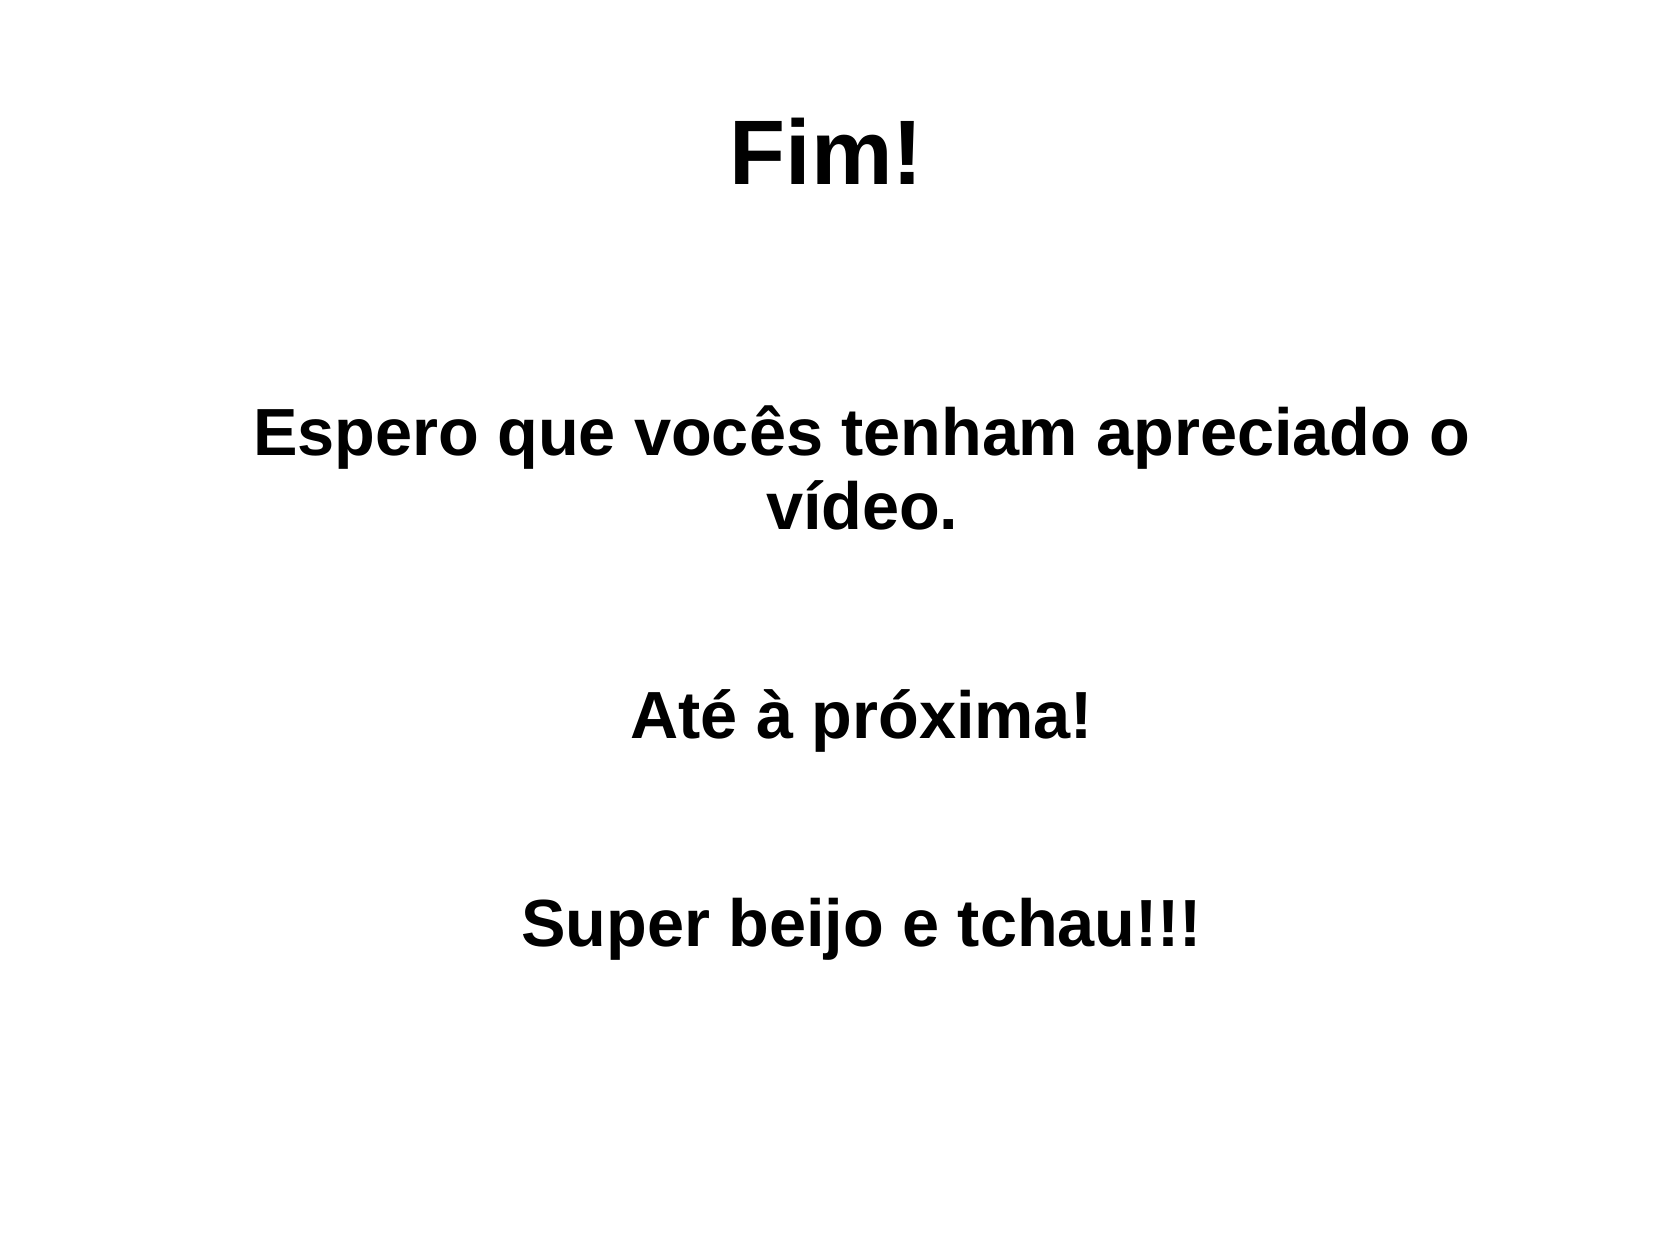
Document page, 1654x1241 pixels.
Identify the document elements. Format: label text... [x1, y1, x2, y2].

list Espero que vocês tenham apreciado o vídeo. Até à próxima! Super beijo e tchau!!! [82, 290, 1571, 1109]
title Fim! [82, 49, 1571, 257]
